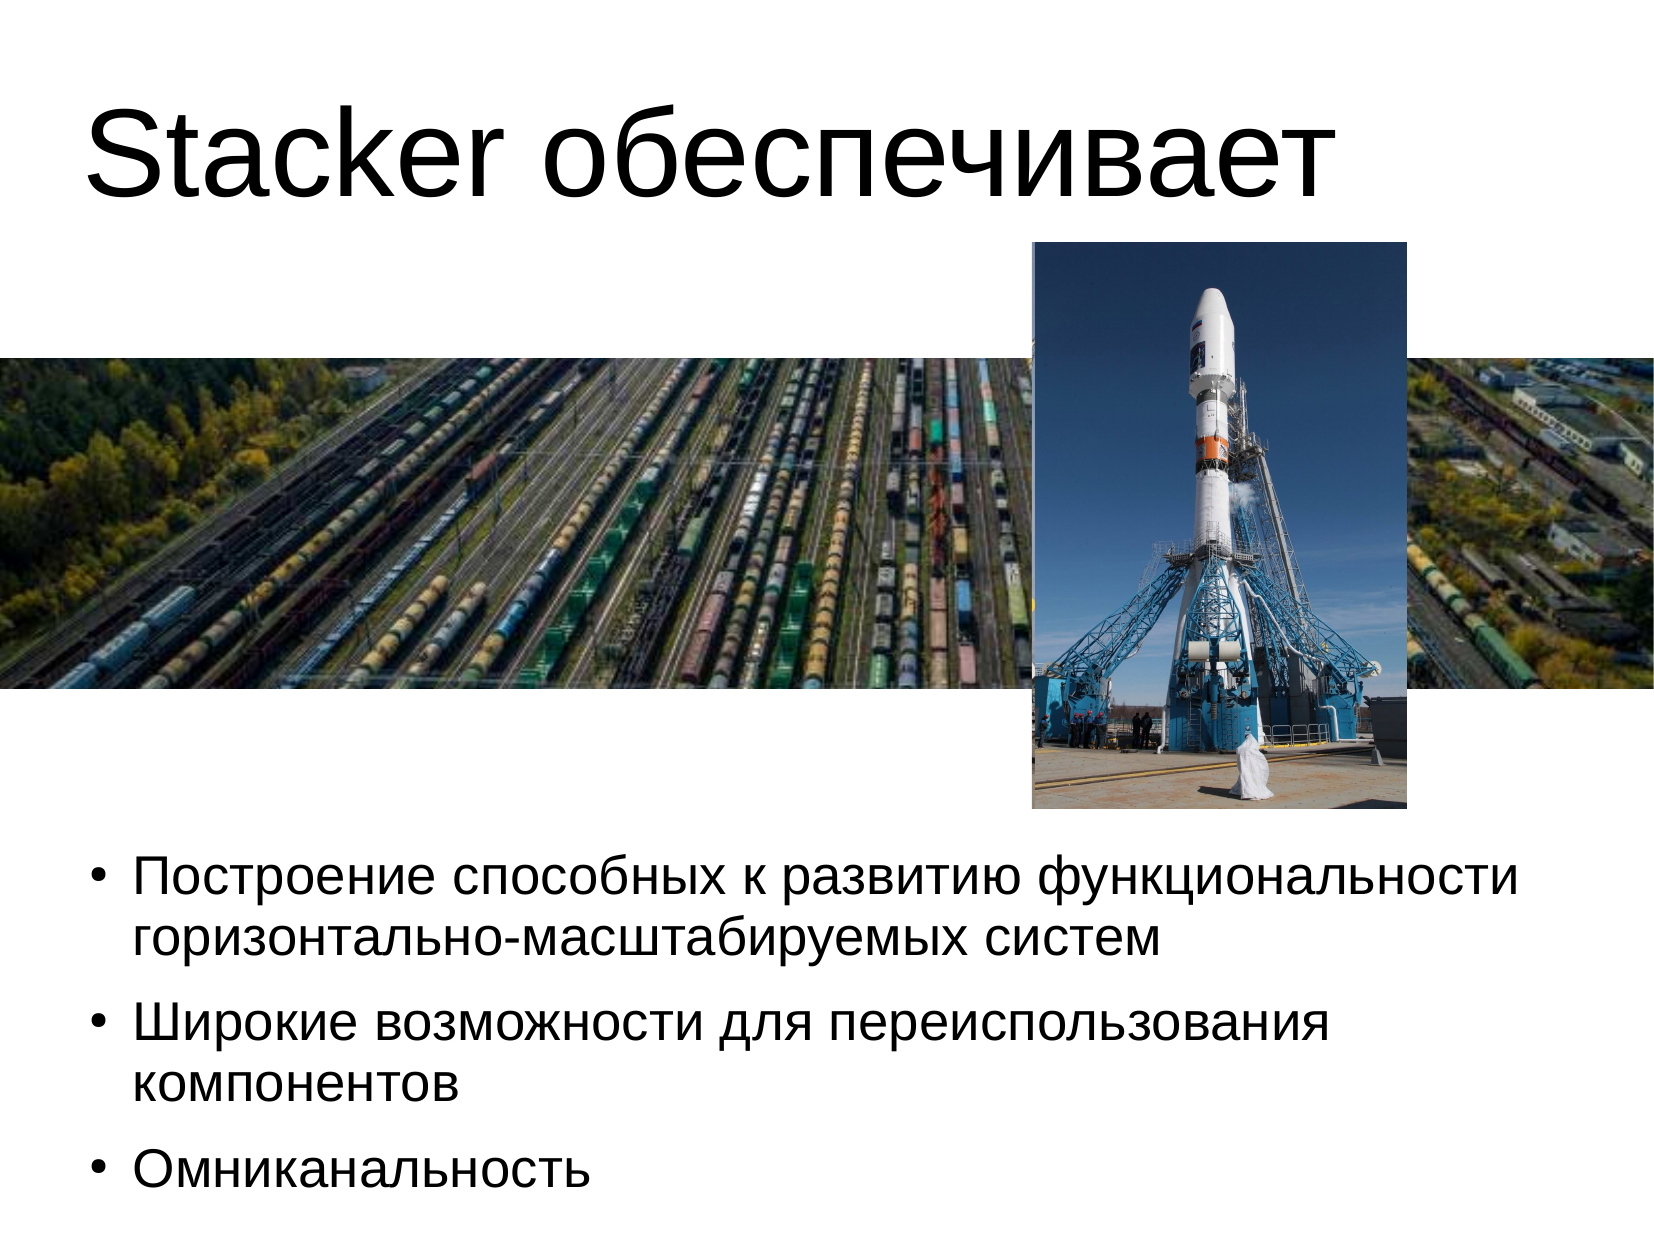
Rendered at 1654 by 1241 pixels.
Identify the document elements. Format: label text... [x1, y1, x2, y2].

list Построение способных к развитию функциональности горизонтально-масштабируемых систем Широкие возможности для переиспользования компонентов Омниканальность [74, 845, 1563, 1201]
picture [0, 242, 1654, 809]
title Stacker обеспечивает [82, 49, 1571, 257]
